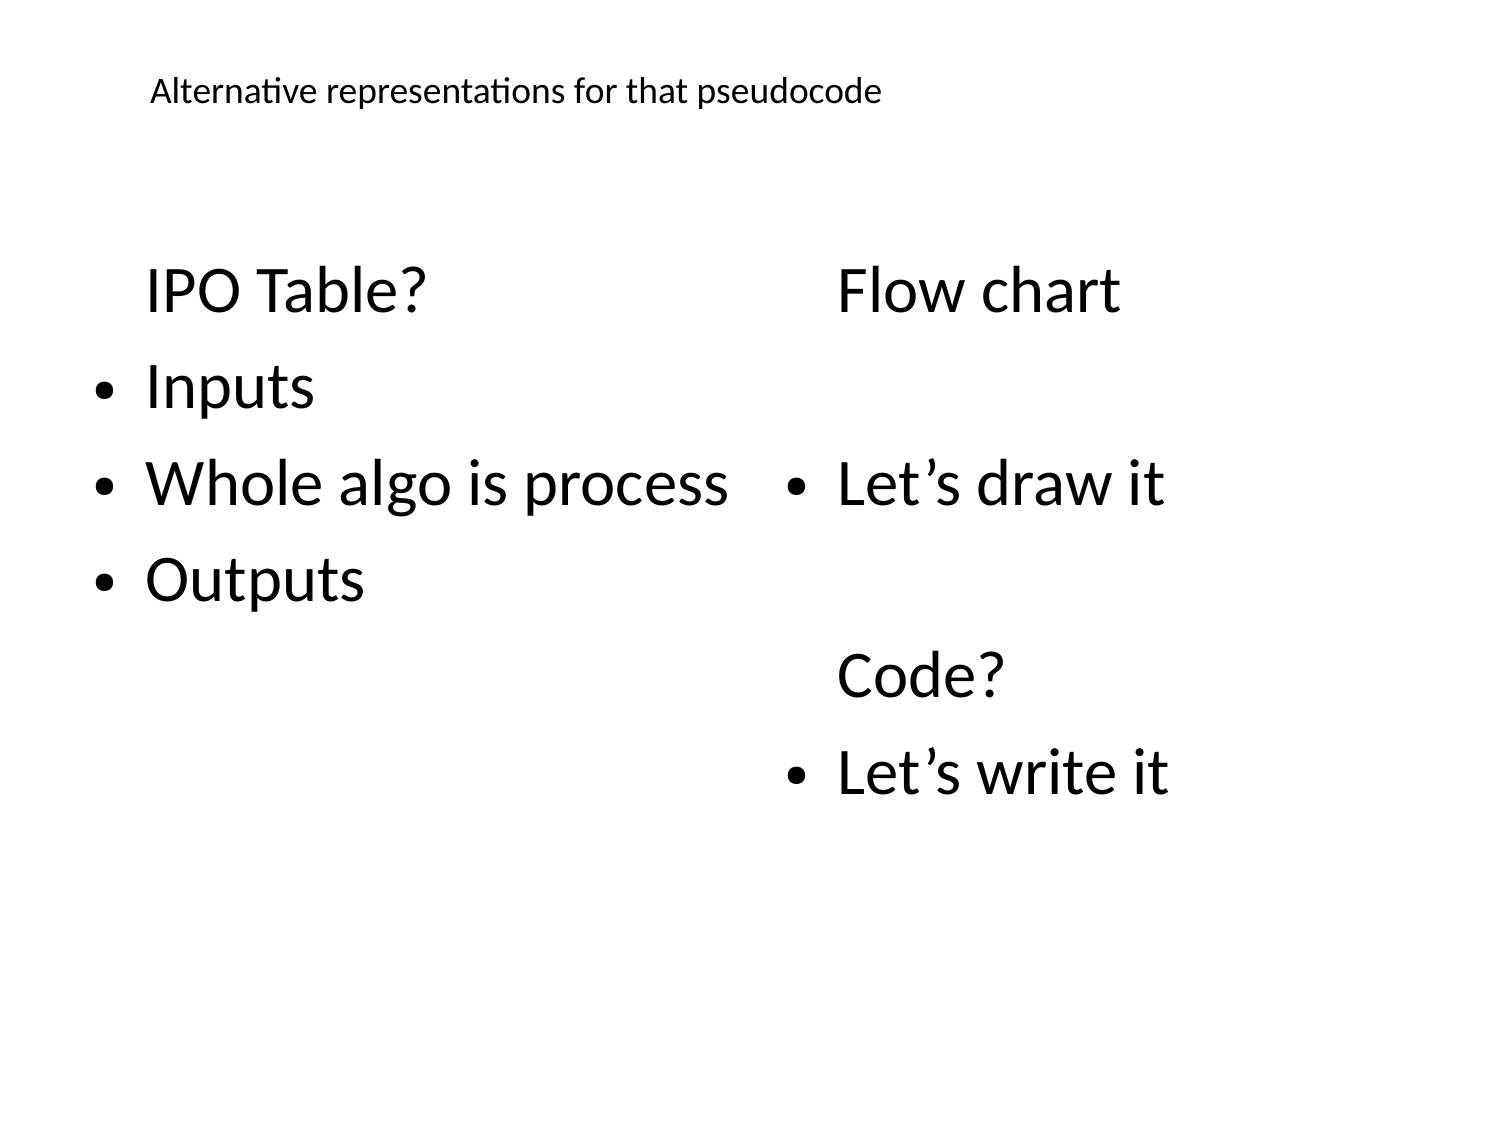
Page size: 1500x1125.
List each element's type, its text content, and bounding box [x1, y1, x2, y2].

title Alternative representations for that pseudocode [0, 0, 1350, 188]
list Flow chart Let’s draw it Code? Let’s write it [766, 262, 1426, 1005]
list IPO Table? Inputs Whole algo is process Outputs [75, 262, 734, 1005]
